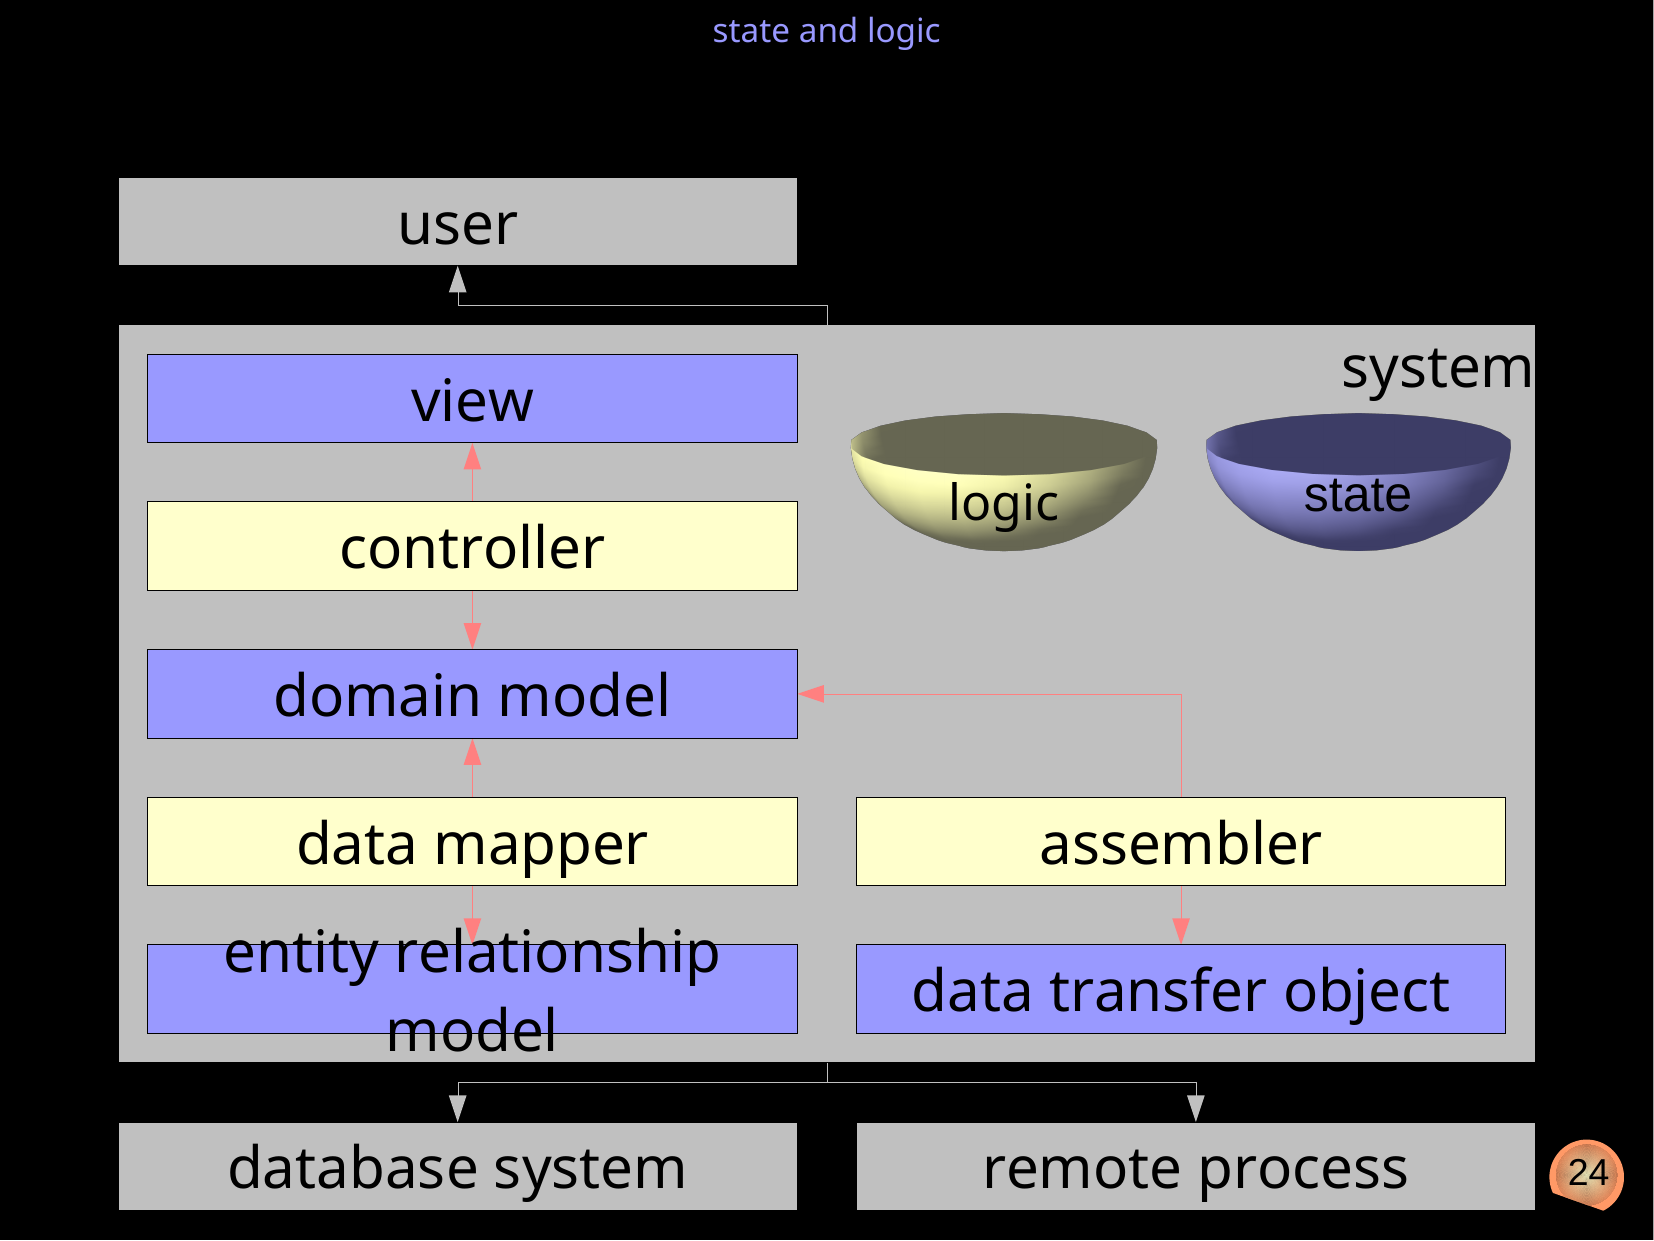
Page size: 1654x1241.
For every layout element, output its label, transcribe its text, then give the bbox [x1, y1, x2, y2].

text_box remote process [856, 1122, 1536, 1211]
text_box controller [147, 501, 798, 591]
text_box data mapper [147, 797, 798, 886]
text_box logic [885, 466, 1122, 556]
text_box system [118, 324, 1536, 1063]
text_box cybop (cybernetics oriented programming) [1558, 1147, 1615, 1204]
text_box state [1240, 466, 1477, 556]
text_box cyboi interpreter [1563, 1151, 1611, 1199]
text_box data transfer object [856, 944, 1506, 1034]
text_box domain model [147, 649, 798, 739]
text_box state and logic [0, 0, 1654, 60]
text_box database system [118, 1122, 798, 1211]
text_box user [118, 177, 798, 266]
text_box entity relationship model [147, 944, 798, 1034]
text_box view [147, 354, 798, 443]
text_box assembler [856, 797, 1506, 886]
